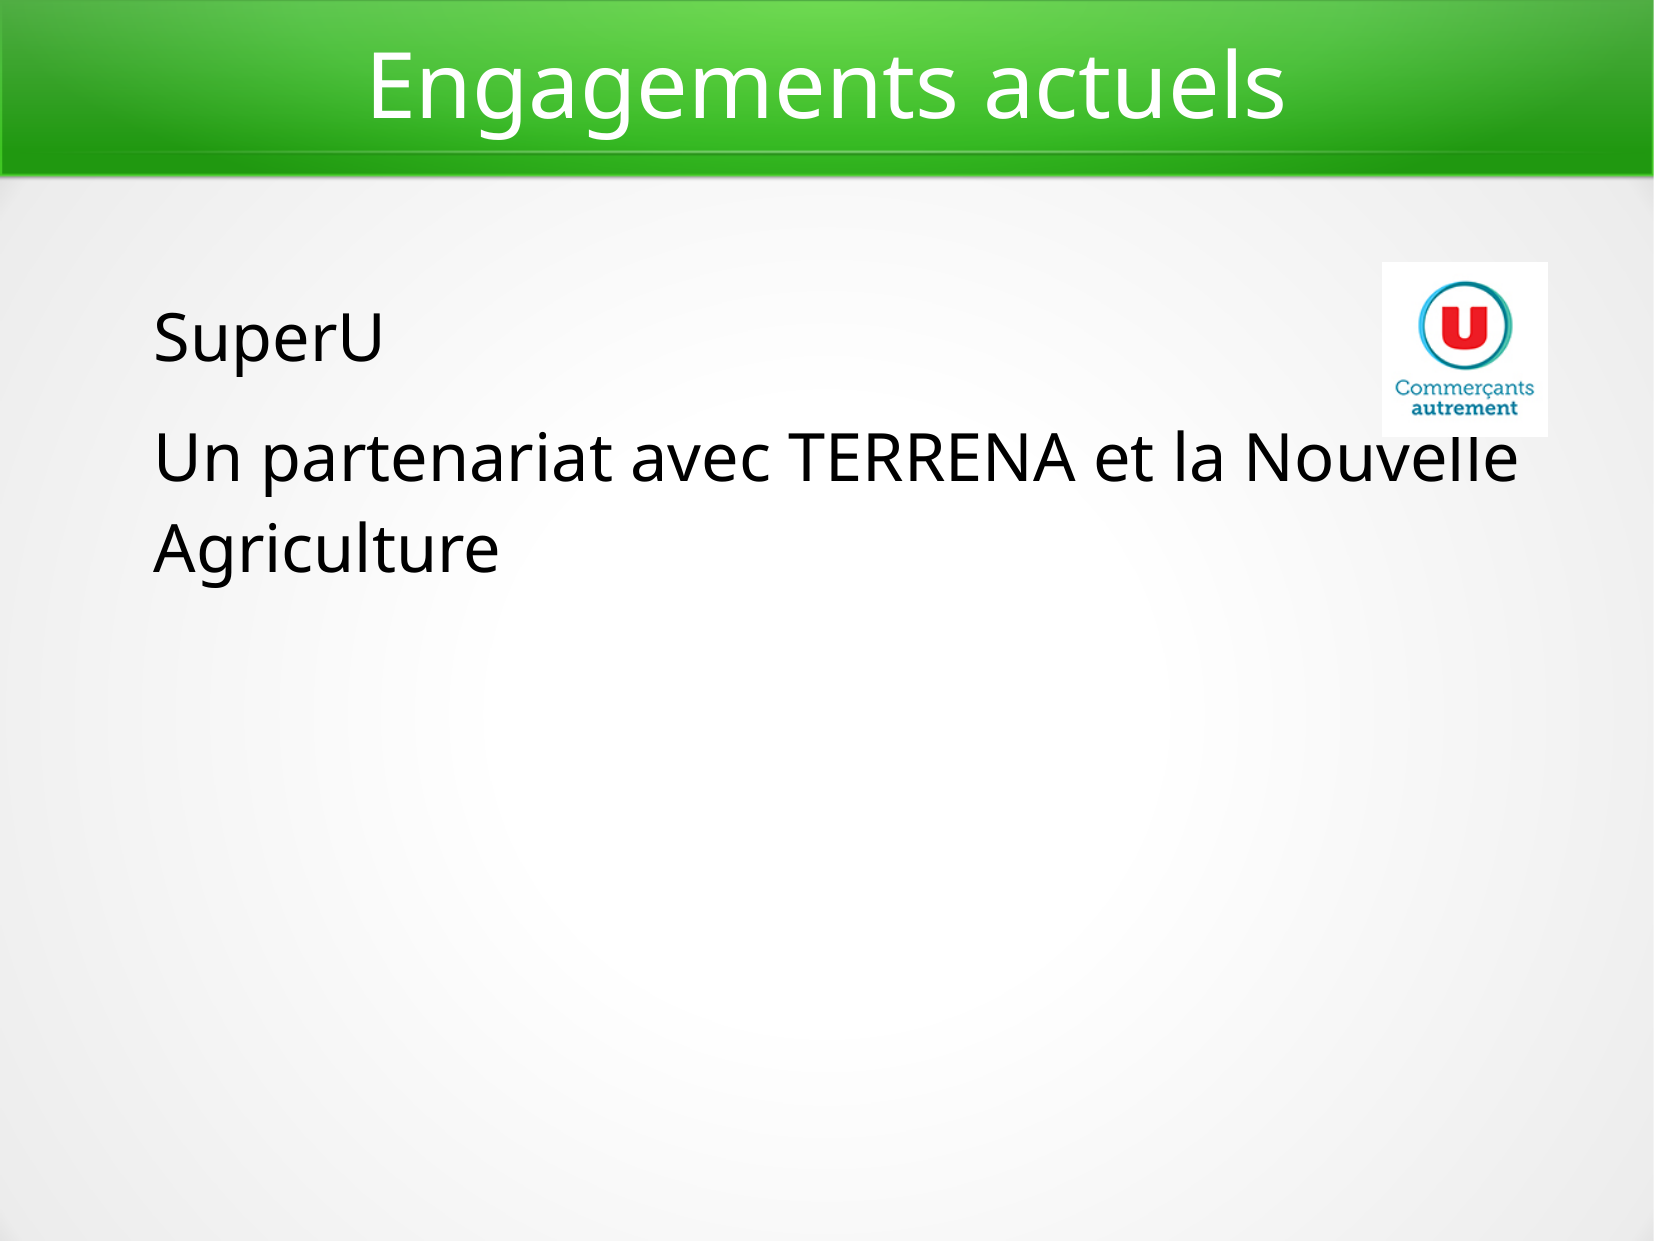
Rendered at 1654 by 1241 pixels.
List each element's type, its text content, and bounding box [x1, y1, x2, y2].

picture [0, 0, 1654, 1241]
list SuperU Un partenariat avec TERRENA et la Nouvelle Agriculture [82, 290, 1571, 1010]
title Engagements actuels [82, 11, 1571, 154]
